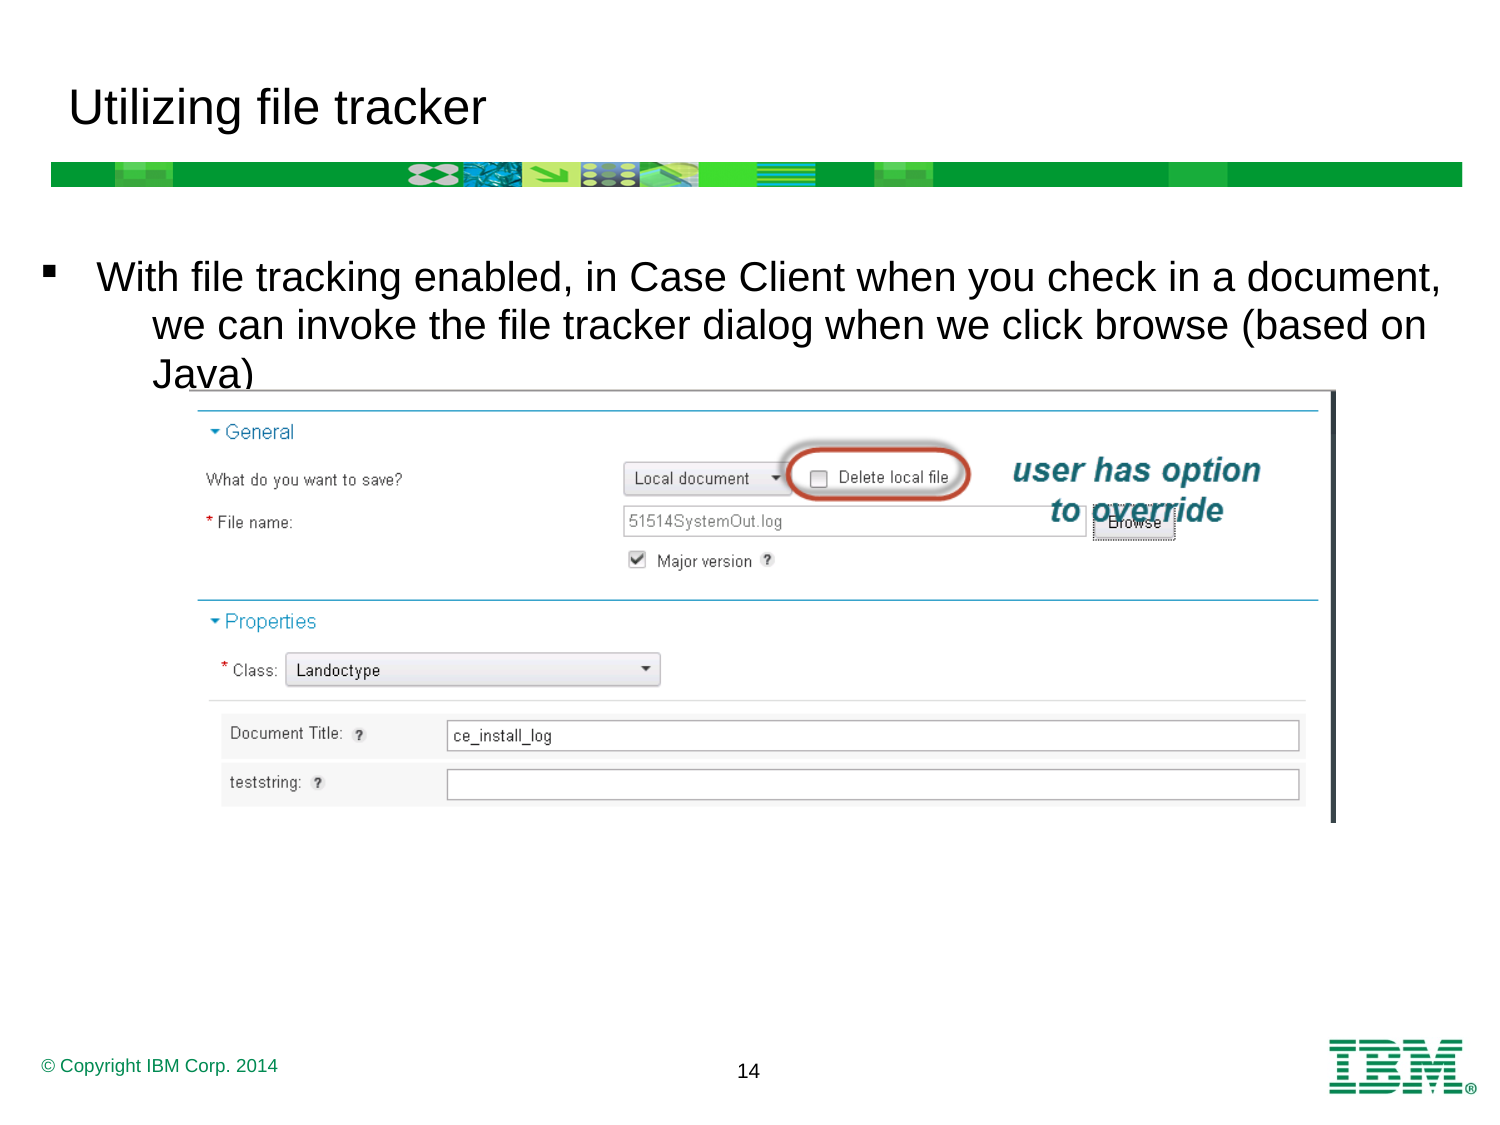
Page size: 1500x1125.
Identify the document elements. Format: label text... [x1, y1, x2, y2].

title Utilizing file tracker [53, 69, 1239, 144]
picture [189, 389, 1336, 823]
picture [1327, 1037, 1479, 1096]
picture [50, 161, 1463, 189]
list With file tracking enabled, in Case Client when you check in a document, we can invoke the file tracker dialog when we click browse (based on Java) [24, 243, 1463, 1038]
